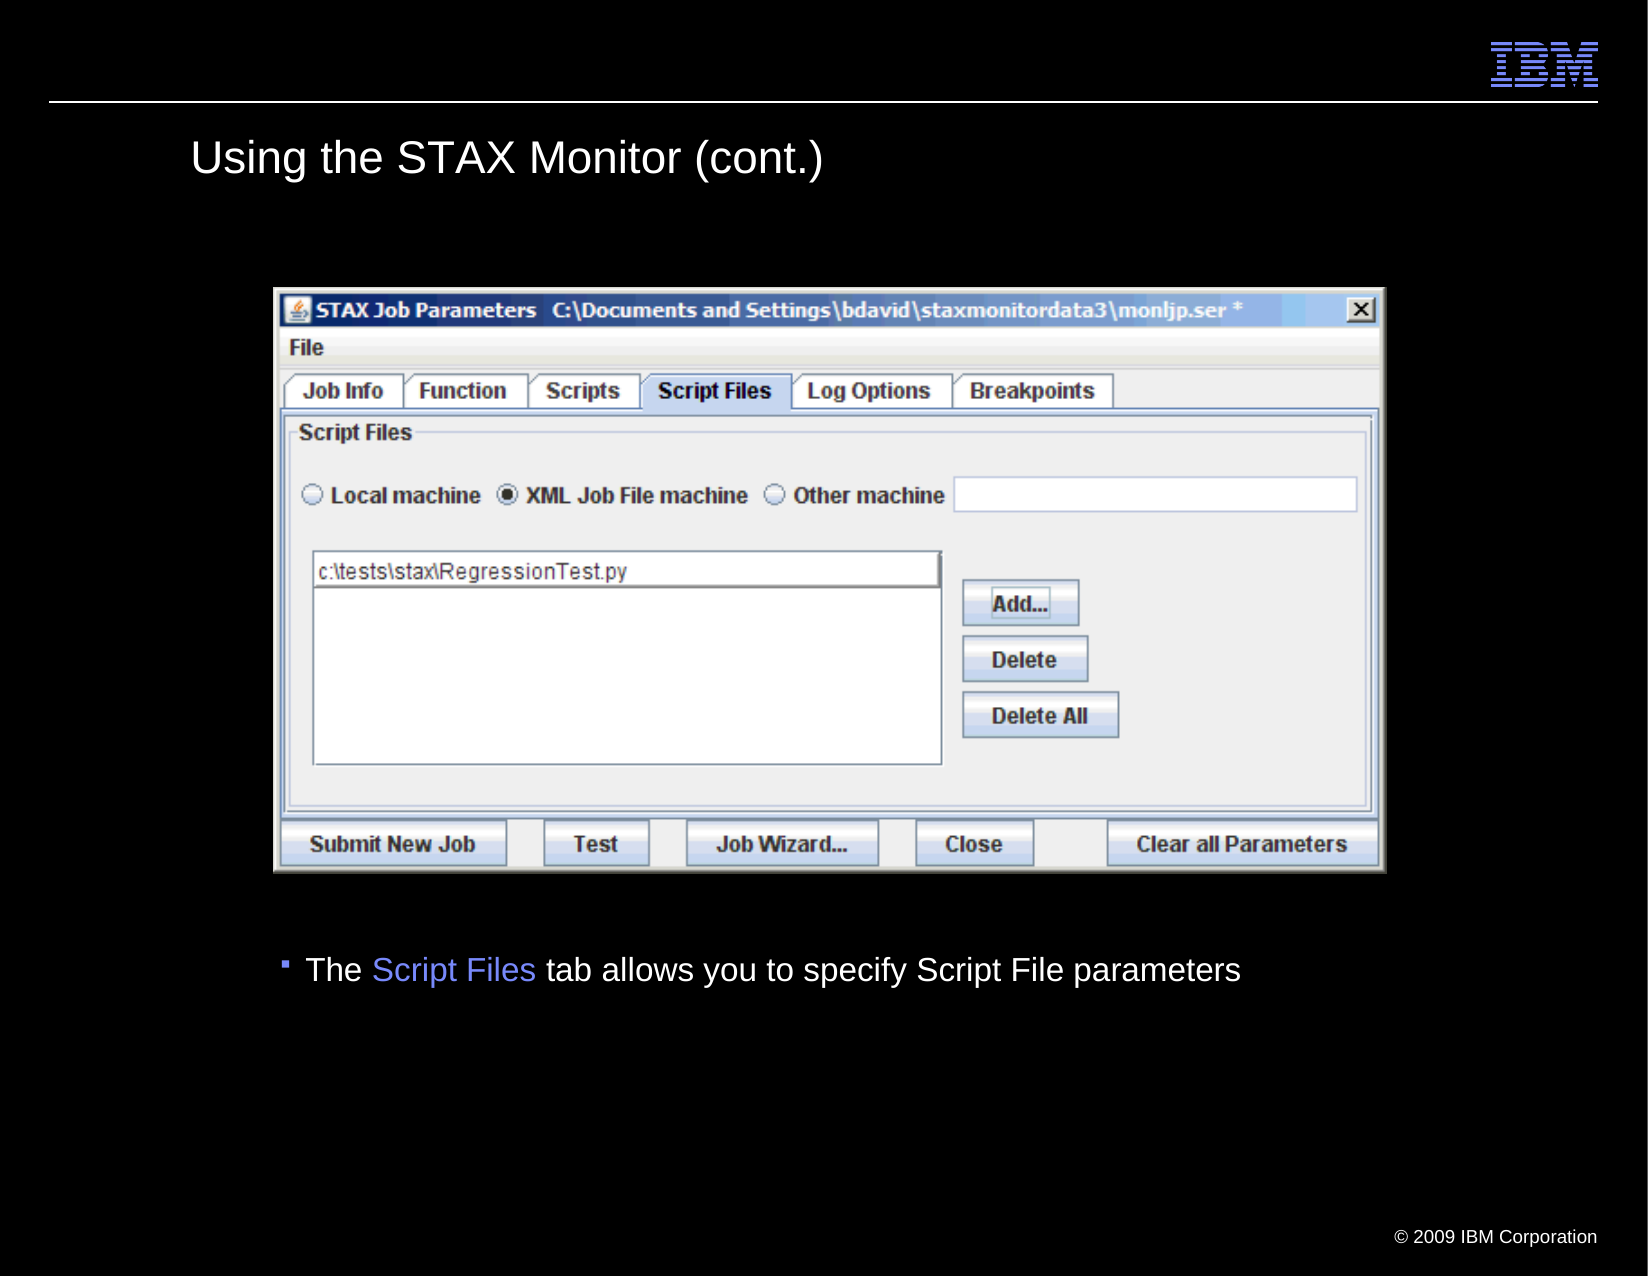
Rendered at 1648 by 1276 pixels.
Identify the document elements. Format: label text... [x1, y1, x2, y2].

title Using the STAX Monitor (cont.) [173, 125, 1648, 219]
picture [1491, 42, 1598, 87]
picture [273, 287, 1387, 874]
text_box The Script Files tab allows you to specify Script File parameters [219, 219, 1570, 988]
